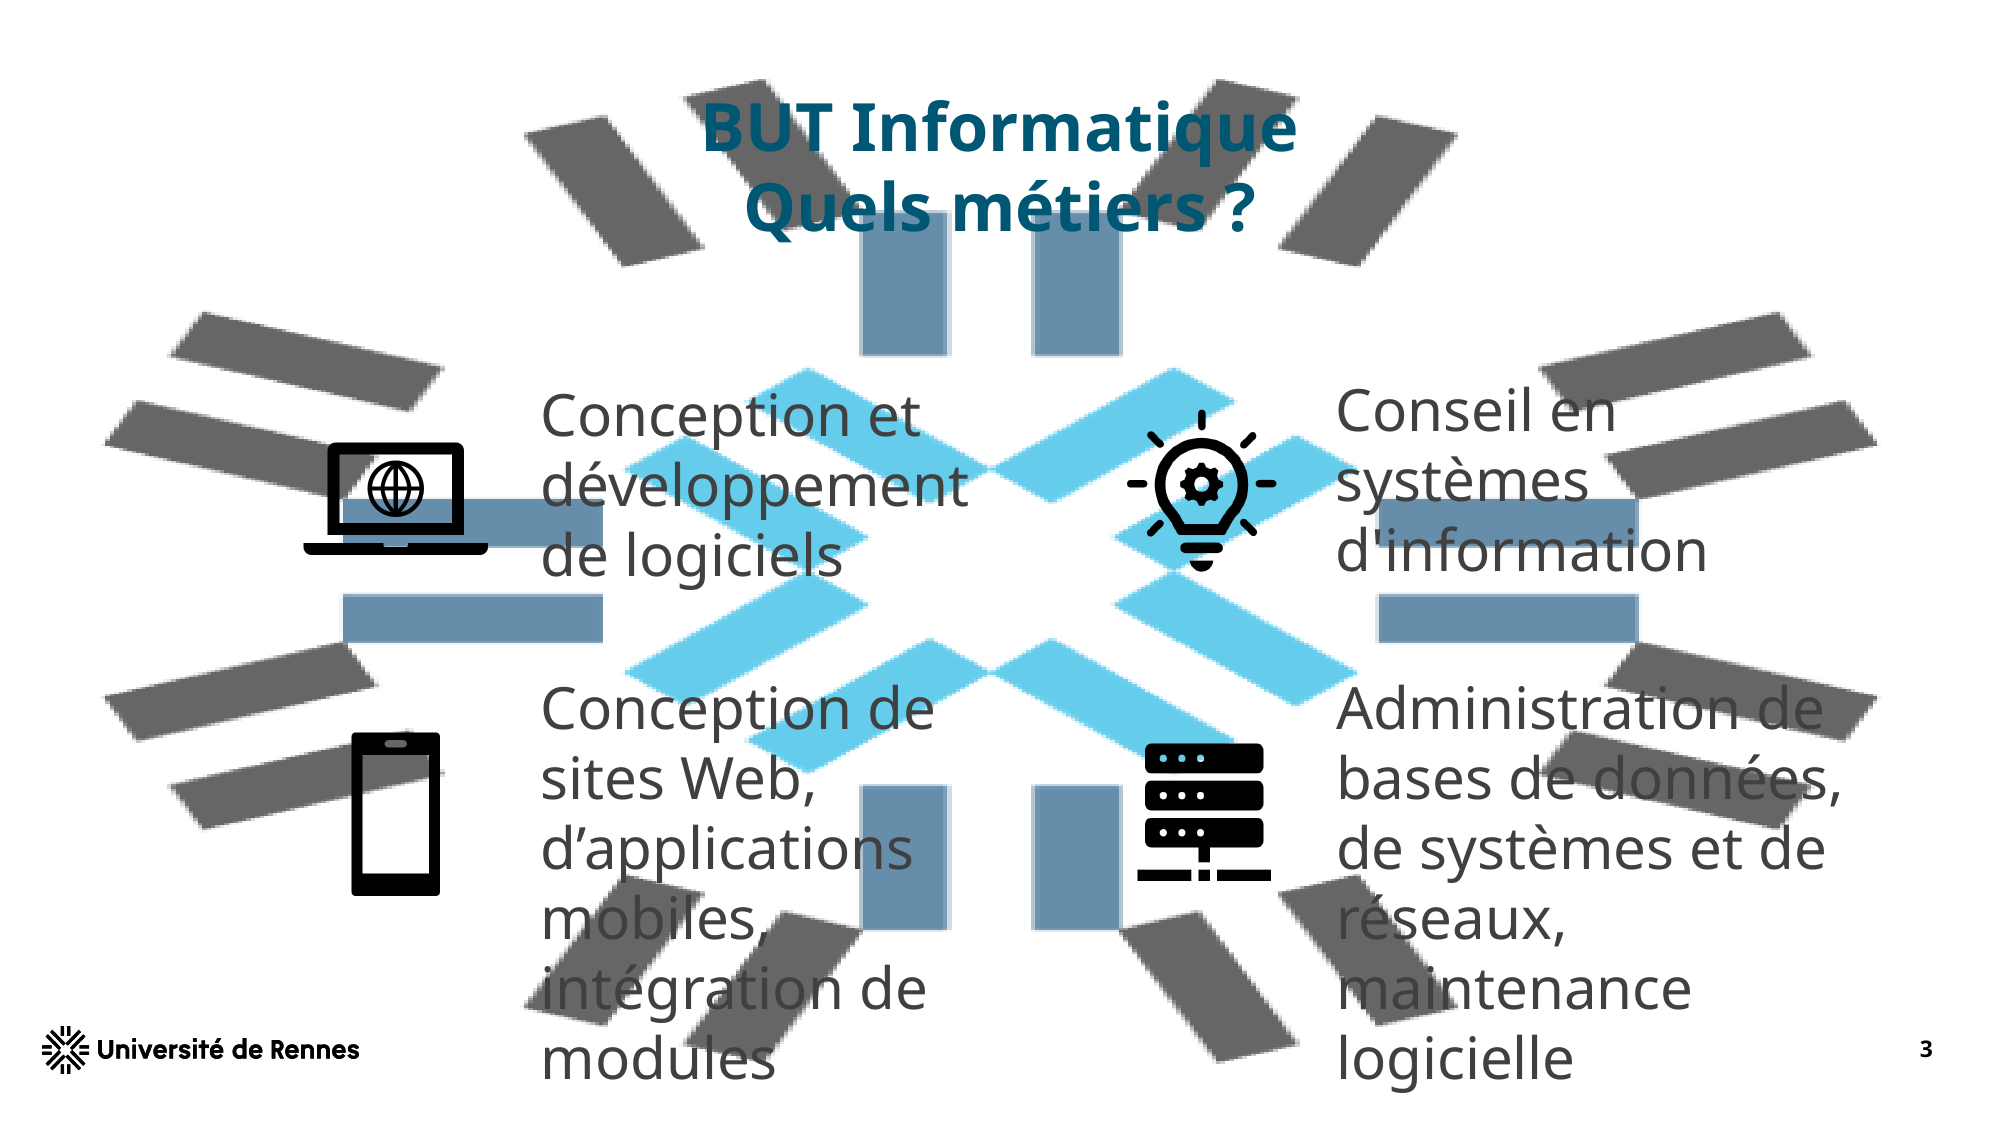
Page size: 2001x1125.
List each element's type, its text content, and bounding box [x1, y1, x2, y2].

picture [42, 1026, 359, 1074]
text_box Conseil en systèmes d'information [1321, 366, 1805, 671]
picture [299, 402, 492, 595]
picture [1115, 723, 1293, 901]
picture [1113, 402, 1293, 582]
picture [307, 725, 484, 903]
text_box Administration de bases de données, de systèmes et de réseaux, maintenance logicielle [1321, 664, 1942, 1099]
text_box Conception de sites Web, d’applications mobiles, intégration de modules [525, 663, 1085, 1125]
text_box Conception et développement de logiciels [526, 370, 1063, 596]
text_box BUT Informatique Quels métiers ? [468, 77, 1531, 253]
